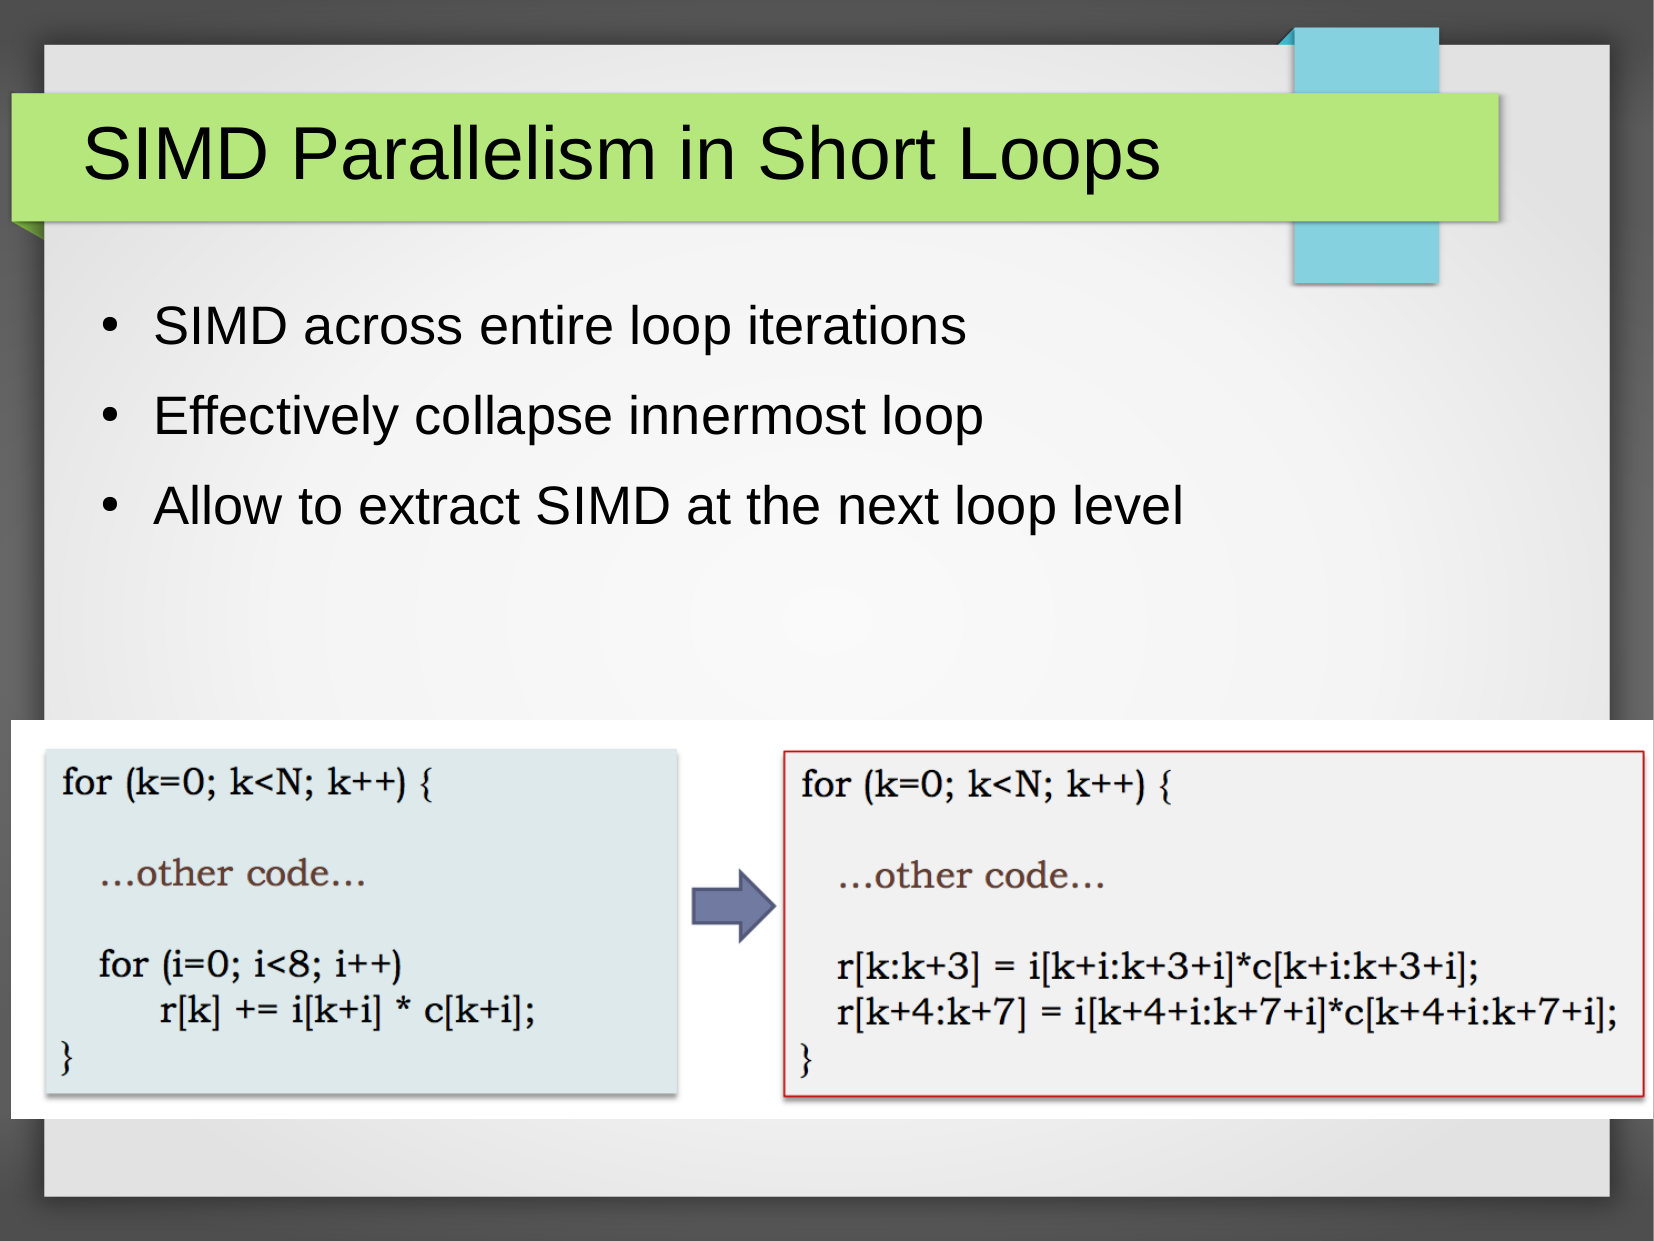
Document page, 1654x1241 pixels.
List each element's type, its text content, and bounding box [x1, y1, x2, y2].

list SIMD across entire loop iterations Effectively collapse innermost loop Allow to extract SIMD at the next loop level [82, 295, 1571, 720]
picture [0, 0, 1654, 1241]
title SIMD Parallelism in Short Loops [82, 94, 1264, 213]
